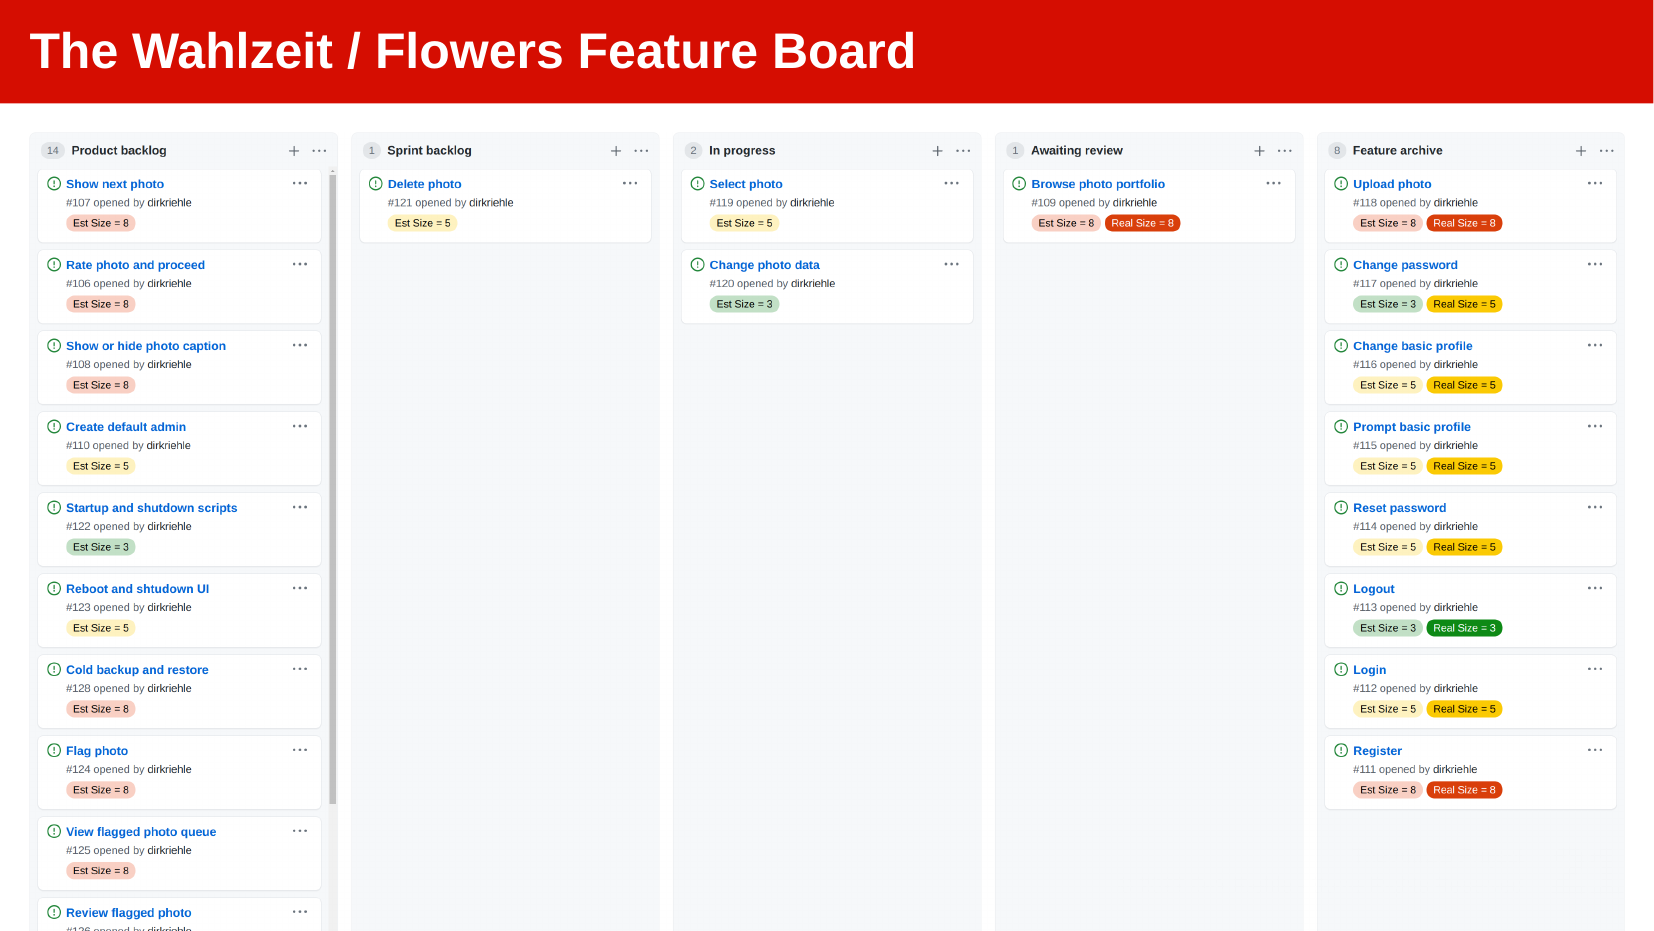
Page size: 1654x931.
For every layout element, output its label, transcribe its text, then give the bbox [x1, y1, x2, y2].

title The Wahlzeit / Flowers Feature Board [0, 0, 1654, 104]
picture [29, 132, 1625, 931]
